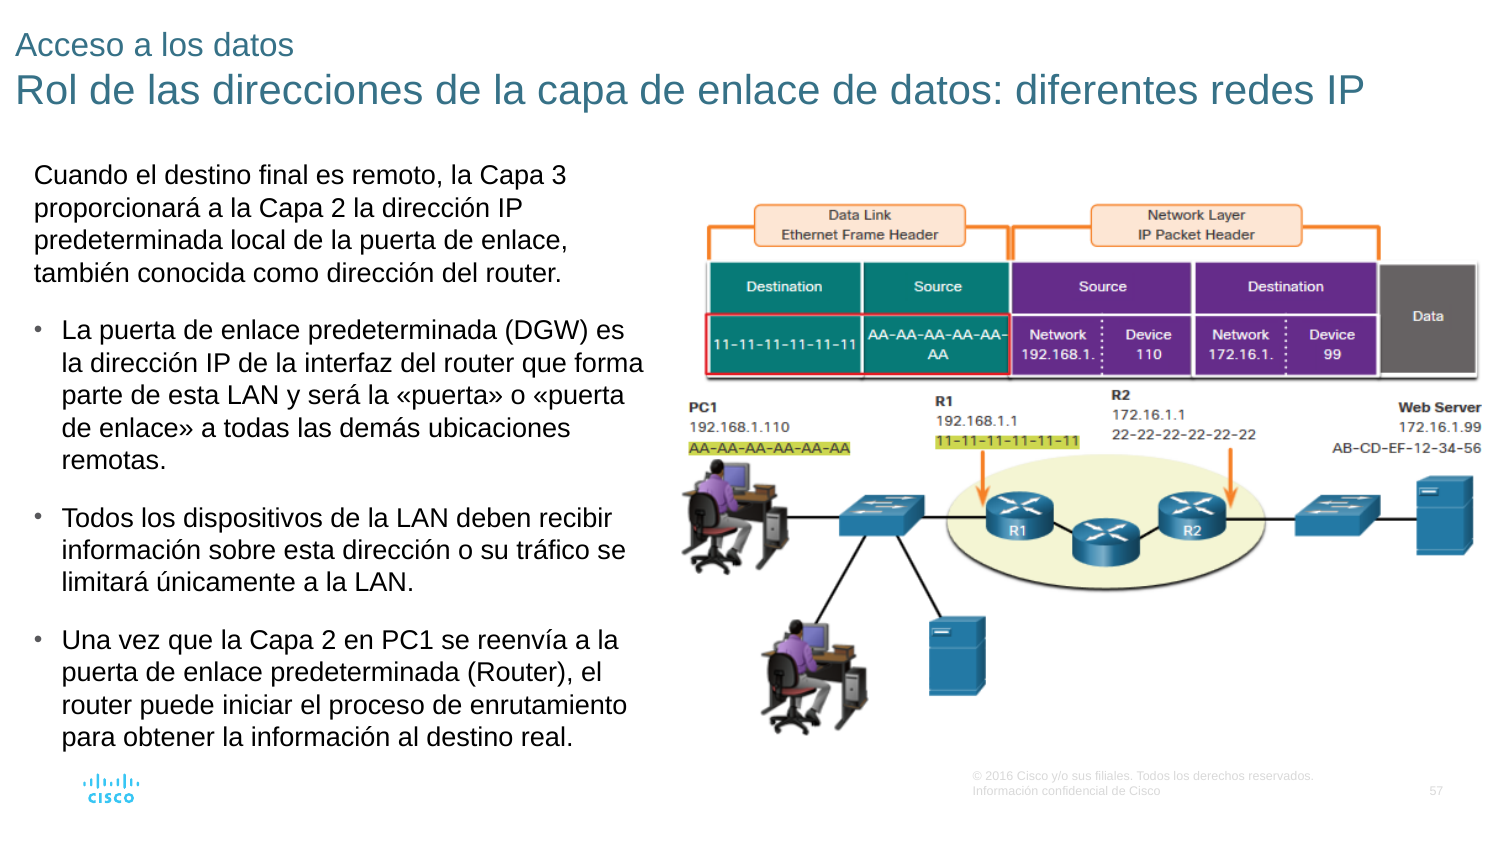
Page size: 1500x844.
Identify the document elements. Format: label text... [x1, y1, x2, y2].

title Acceso a los datos Rol de las direcciones de la capa de enlace de datos: diferentes redes IP [0, 6, 1500, 129]
picture [680, 194, 1482, 738]
list Cuando el destino final es remoto, la Capa 3 proporcionará a la Capa 2 la dirección IP predeterminada local de la puerta de enlace, también conocida como dirección del router. La puerta de enlace predeterminada (DGW) es la dirección IP de la interfaz del router que forma parte de esta LAN y será la «puerta» o «puerta de enlace» a todas las demás ubicaciones remotas. Todos los dispositivos de la LAN deben recibir información sobre esta dirección o su tráfico se limitará únicamente a la LAN. Una vez que la Capa 2 en PC1 se reenvía a la puerta de enlace predeterminada (Router), el router puede iniciar el proceso de enrutamiento para obtener la información al destino real. [18, 150, 681, 769]
